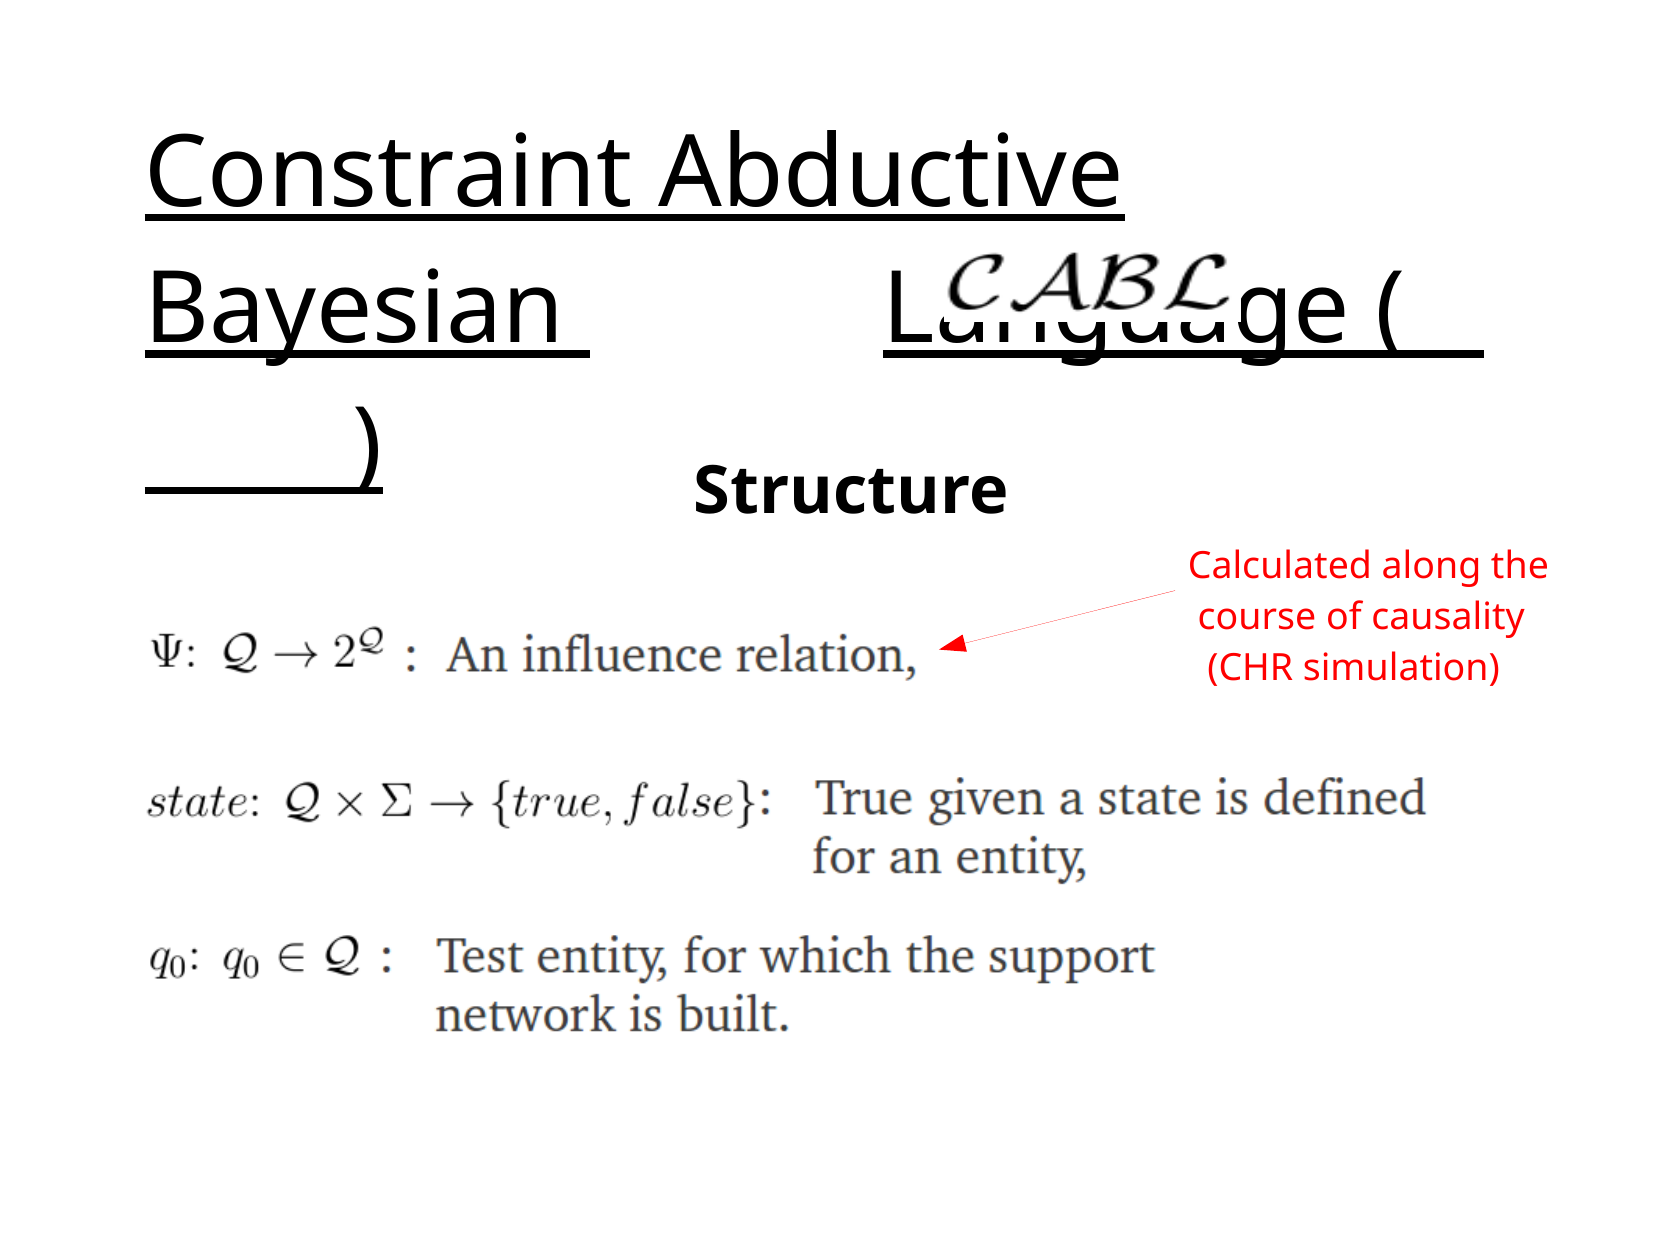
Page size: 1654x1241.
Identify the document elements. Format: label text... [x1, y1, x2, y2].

text_box Constraint Abductive Bayesian Language ( ) [129, 92, 1517, 348]
picture [944, 236, 1241, 322]
text_box Calculated along the course of causality (CHR simulation) [1163, 531, 1595, 683]
picture [141, 759, 1457, 895]
text_box Structure [679, 435, 1063, 543]
picture [149, 917, 1312, 1053]
picture [141, 614, 945, 748]
